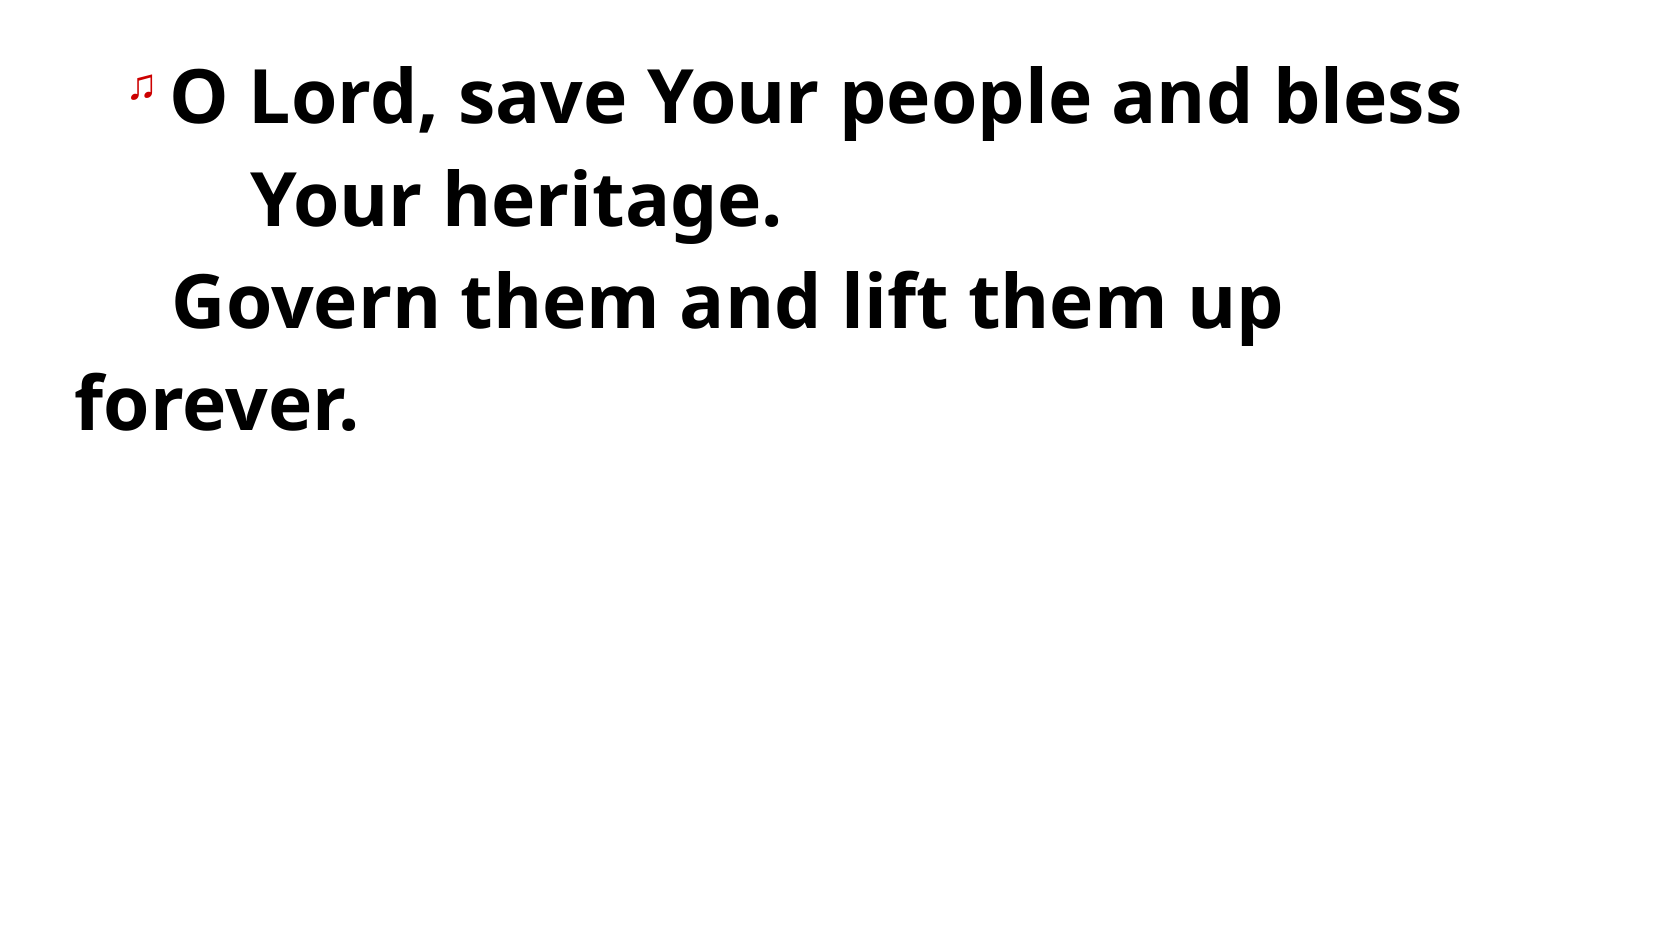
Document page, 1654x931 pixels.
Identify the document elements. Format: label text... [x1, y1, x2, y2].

text_box ♫ O Lord, save Your people and bless Your heritage. Govern them and lift them up forever. [60, 36, 1591, 361]
